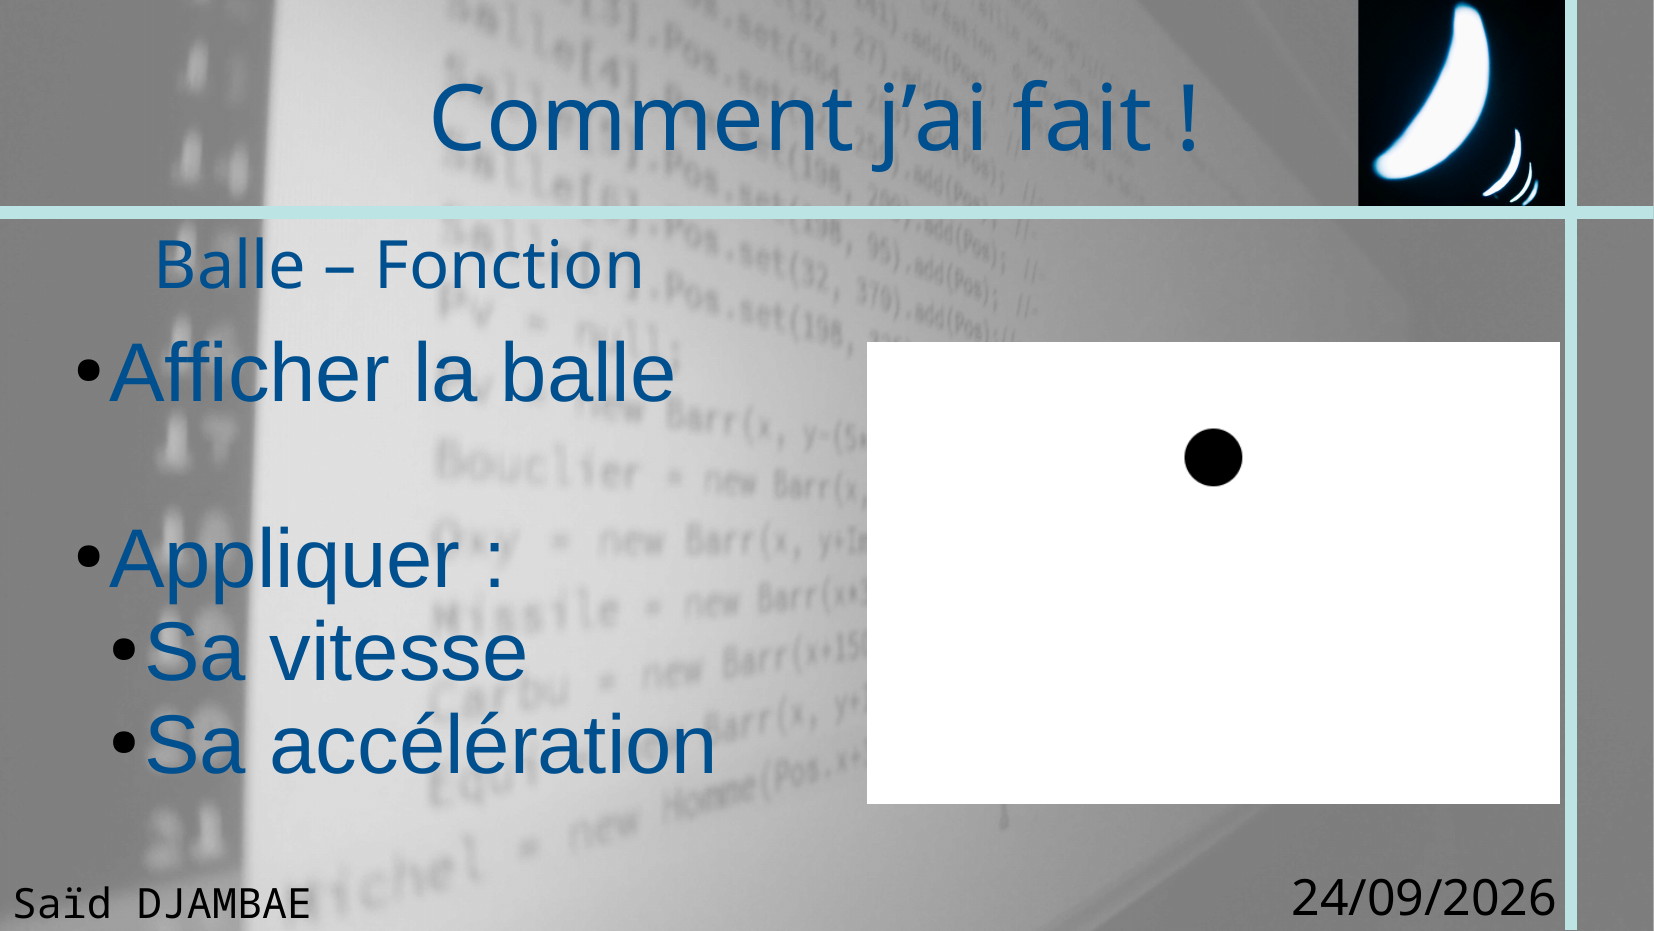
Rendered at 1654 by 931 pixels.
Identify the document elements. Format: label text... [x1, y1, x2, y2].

picture [1577, 0, 1654, 206]
picture [0, 219, 1654, 931]
picture [0, 0, 1565, 206]
text_box Afficher la balle Appliquer : Sa vitesse Sa accélération [59, 318, 851, 815]
list Balle – Fonction [82, 217, 1571, 390]
title Comment j’ai fait ! [82, 37, 1571, 193]
